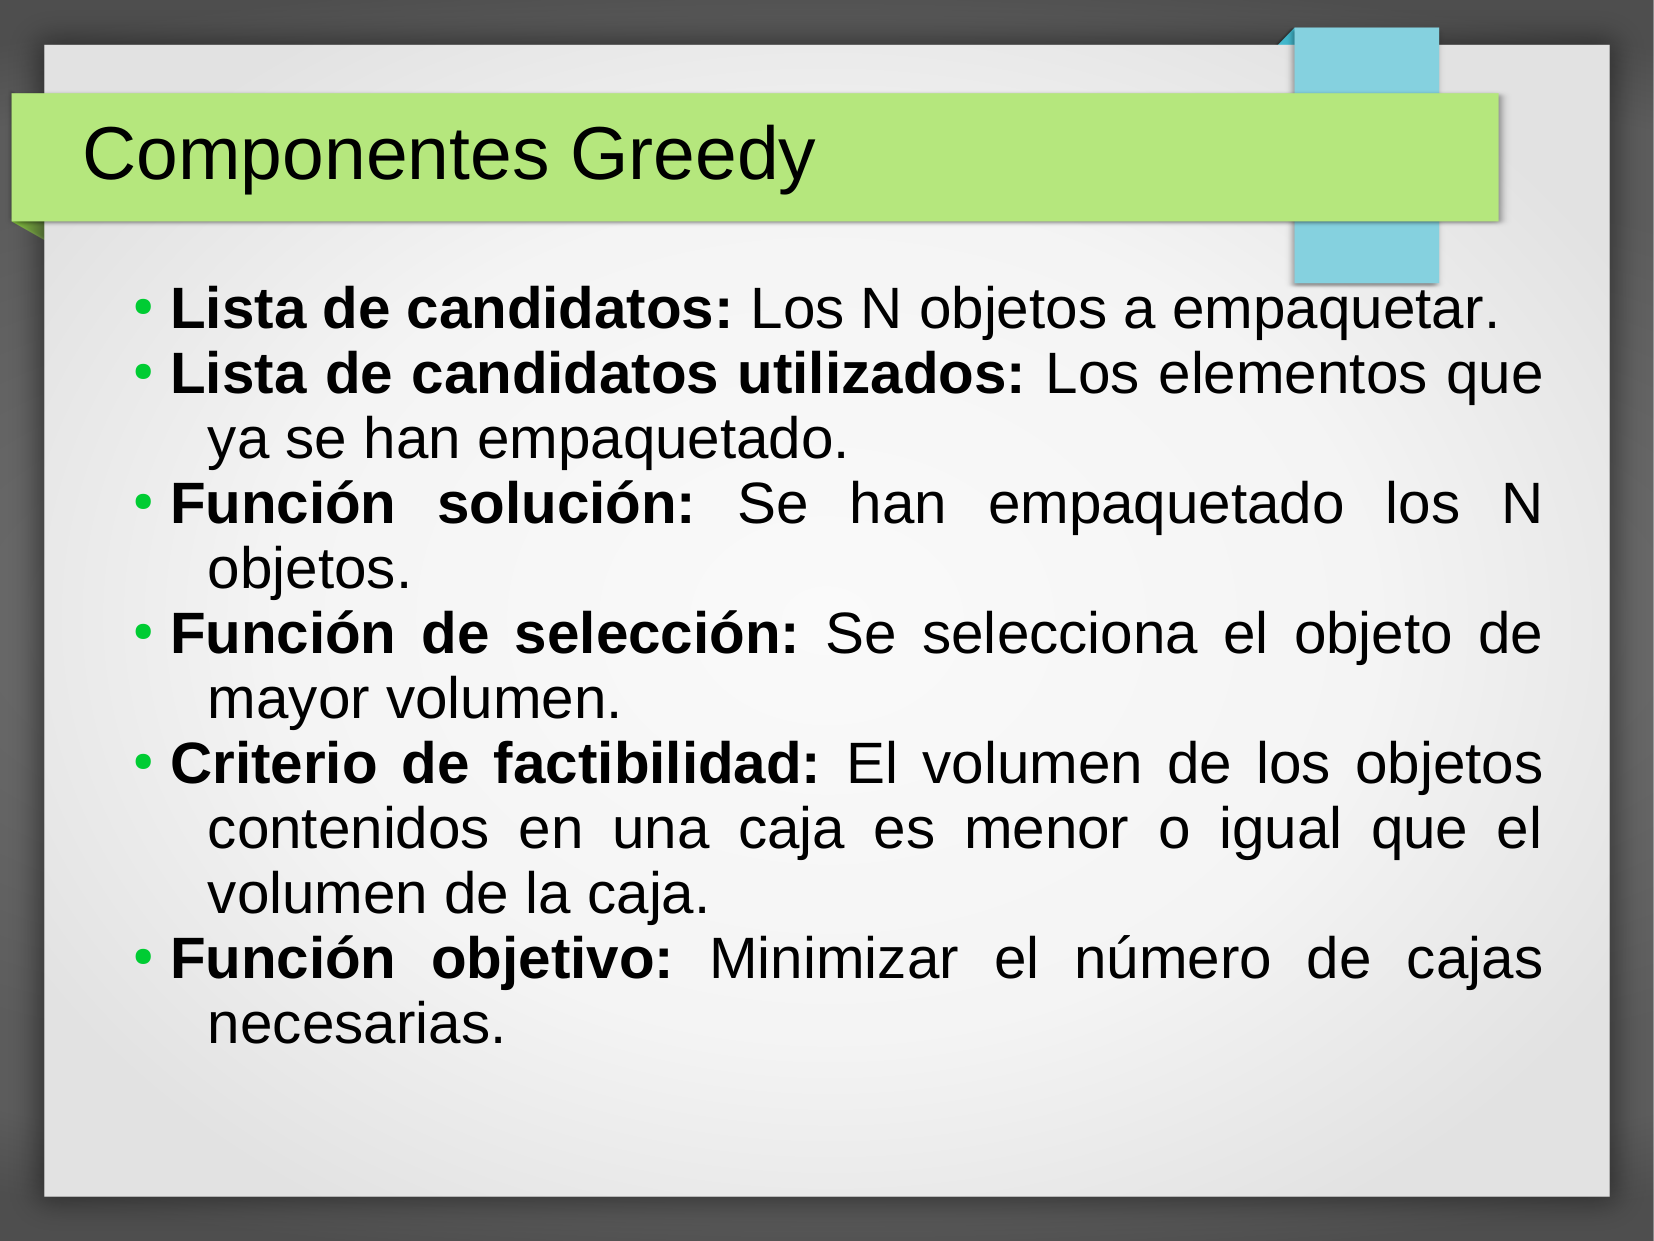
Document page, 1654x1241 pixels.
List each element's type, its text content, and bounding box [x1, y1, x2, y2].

title Componentes Greedy [82, 94, 1264, 213]
text_box Lista de candidatos: Los N objetos a empaquetar. Lista de candidatos utilizados: Los elementos que ya se han empaquetado. Función solución: Se han empaquetado los N objetos. Función de selección: Se selecciona el objeto de mayor volumen. Criterio de factibilidad: El volumen de los objetos contenidos en una caja es menor o igual que el volumen de la caja. Función objetivo: Minimizar el número de cajas necesarias. [82, 268, 1560, 1128]
picture [0, 0, 1654, 1241]
